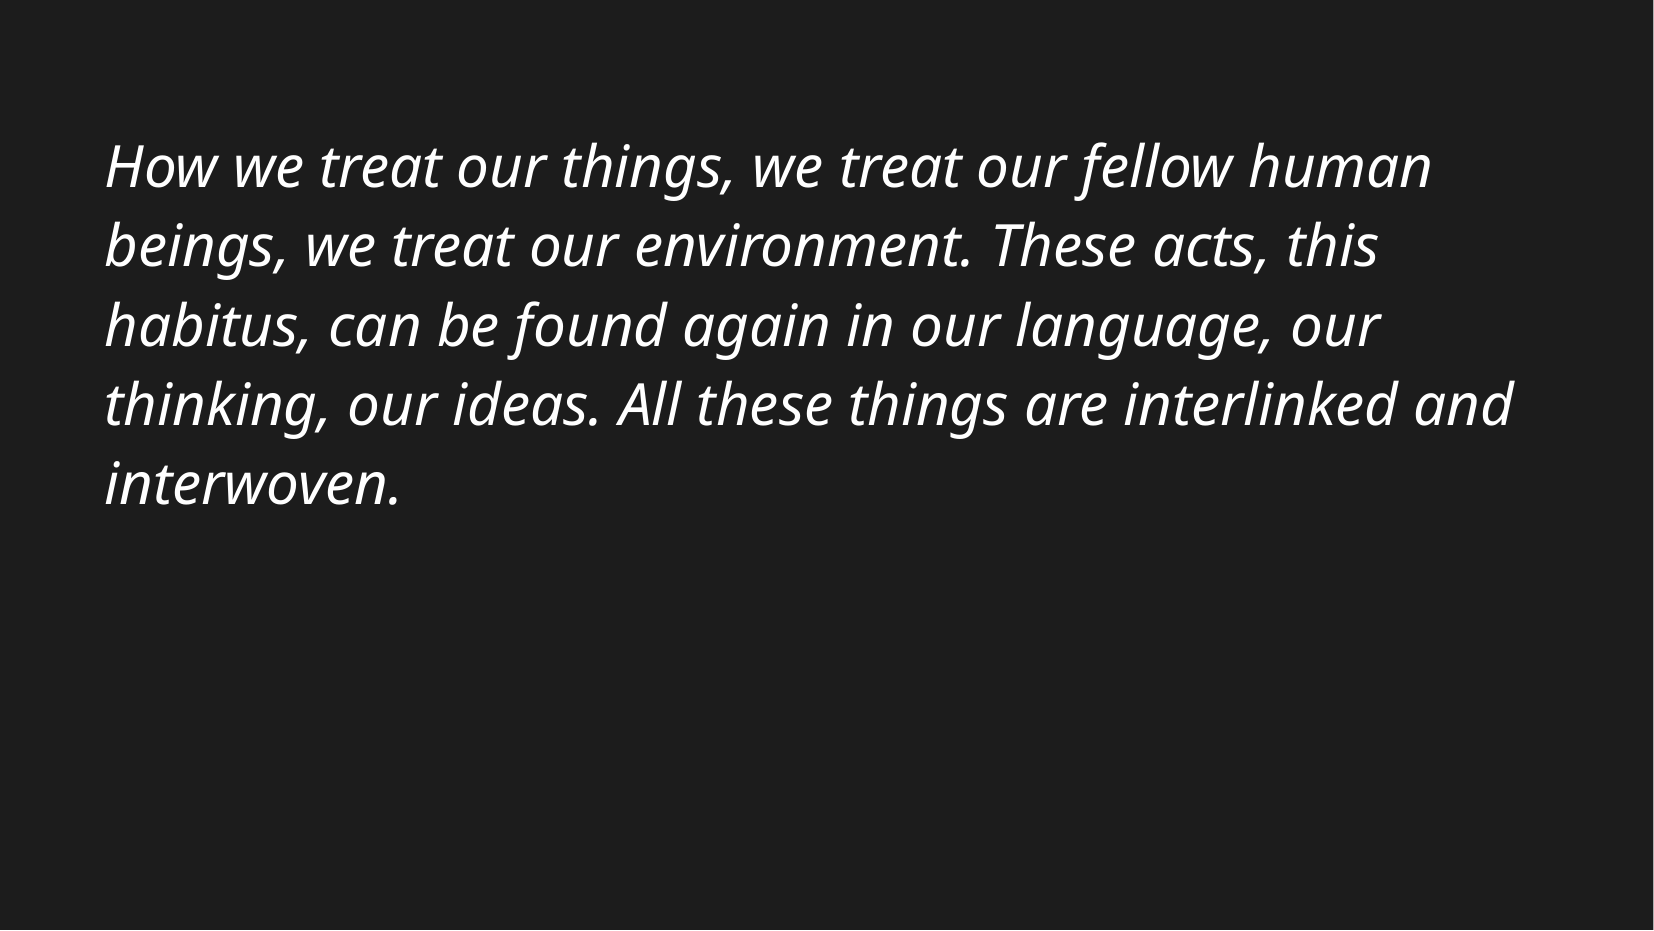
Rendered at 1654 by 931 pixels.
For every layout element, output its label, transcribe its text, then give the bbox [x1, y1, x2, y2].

text_box How we treat our things, we treat our fellow human beings, we treat our environment. These acts, this habitus, can be found again in our language, our thinking, our ideas. All these things are interlinked and interwoven. [104, 125, 1546, 581]
